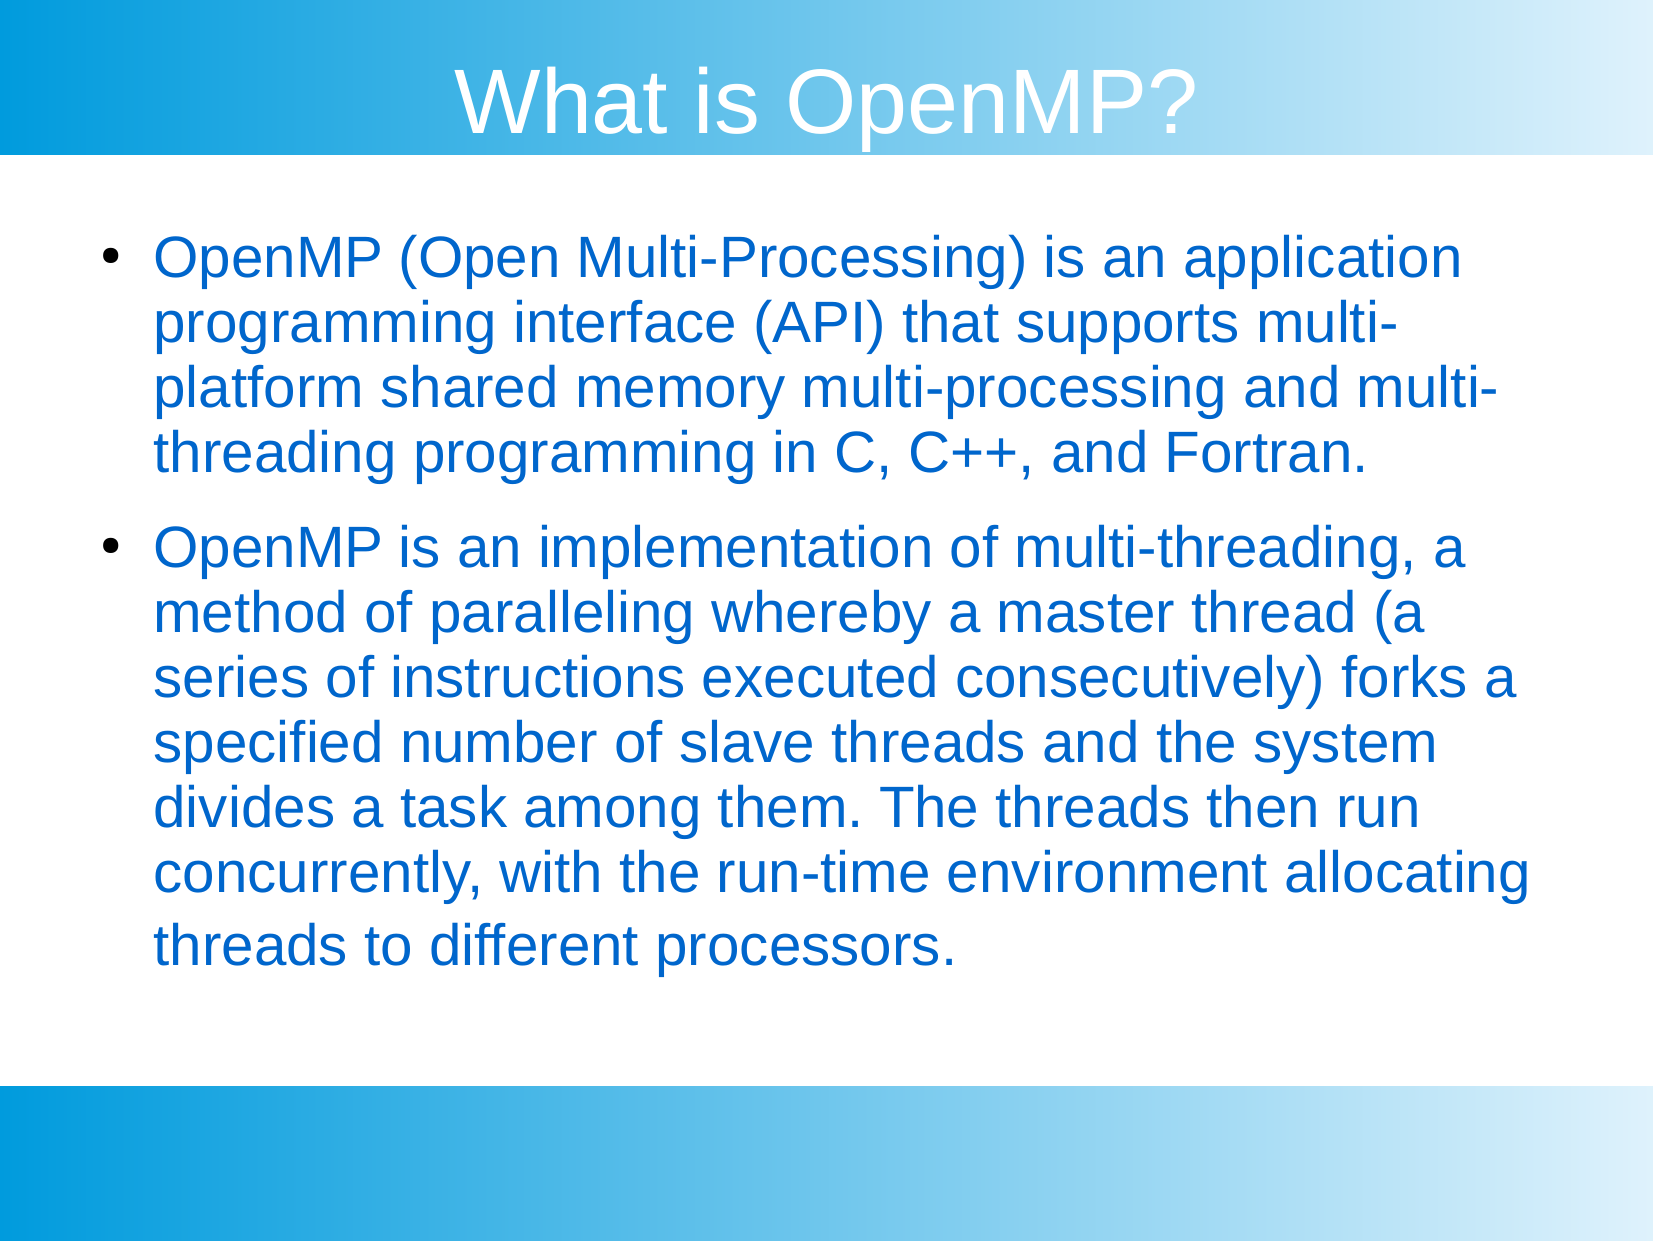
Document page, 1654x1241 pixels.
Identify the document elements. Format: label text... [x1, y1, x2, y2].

title What is OpenMP? [82, 49, 1571, 155]
list OpenMP (Open Multi-Processing) is an application programming interface (API) that supports multi-platform shared memory multi-processing and multi-threading programming in C, C++, and Fortran. OpenMP is an implementation of multi-threading, a method of paralleling whereby a master thread (a series of instructions executed consecutively) forks a specified number of slave threads and the system divides a task among them. The threads then run concurrently, with the run-time environment allocating threads to different processors. [82, 225, 1571, 1036]
